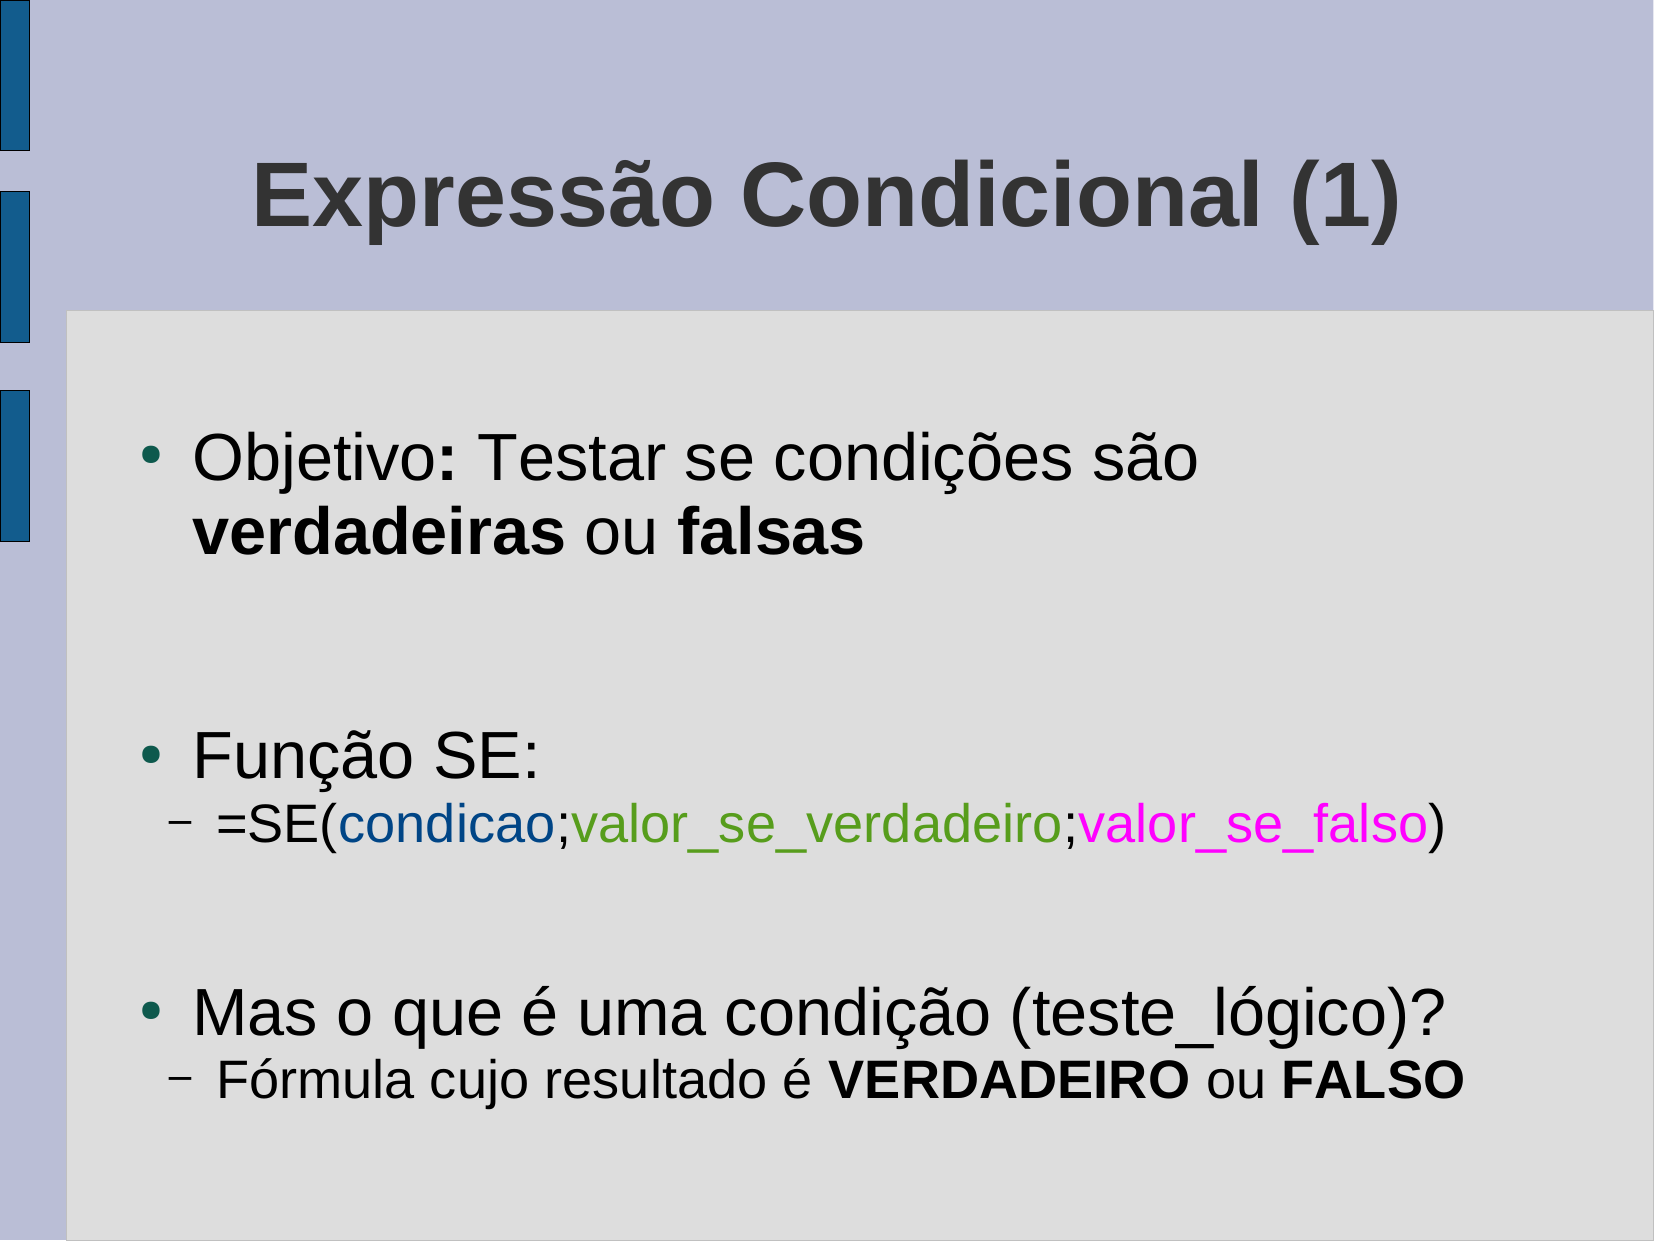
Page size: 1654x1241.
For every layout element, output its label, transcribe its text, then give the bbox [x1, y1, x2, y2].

list Objetivo: Testar se condições são verdadeiras ou falsas Função SE: =SE(condicao;valor_se_verdadeiro;valor_se_falso) Mas o que é uma condição (teste_lógico)? Fórmula cujo resultado é VERDADEIRO ou FALSO [121, 344, 1534, 1113]
title Expressão Condicional (1) [121, 98, 1534, 291]
